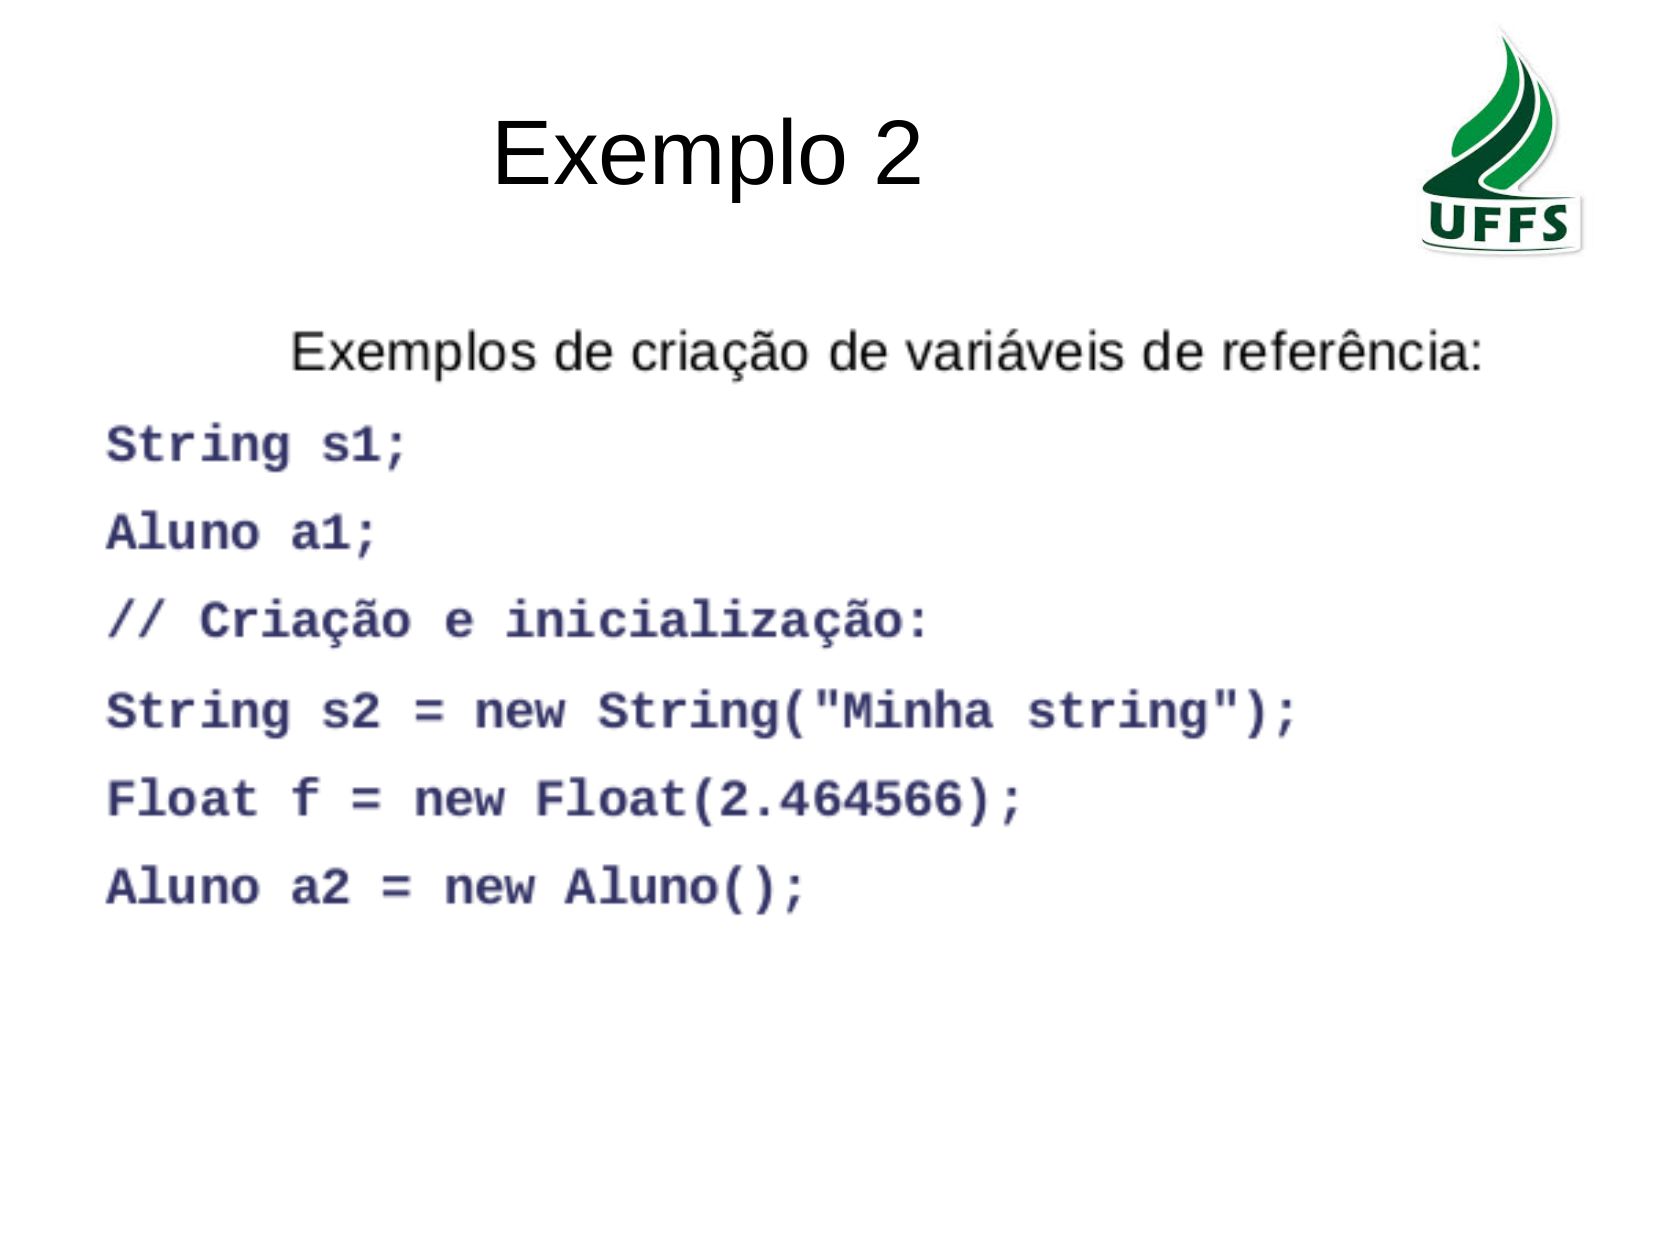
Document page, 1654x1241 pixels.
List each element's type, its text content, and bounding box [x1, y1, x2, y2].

picture [1381, 20, 1624, 272]
picture [82, 305, 1571, 995]
title Exemplo 2 [82, 49, 1335, 257]
